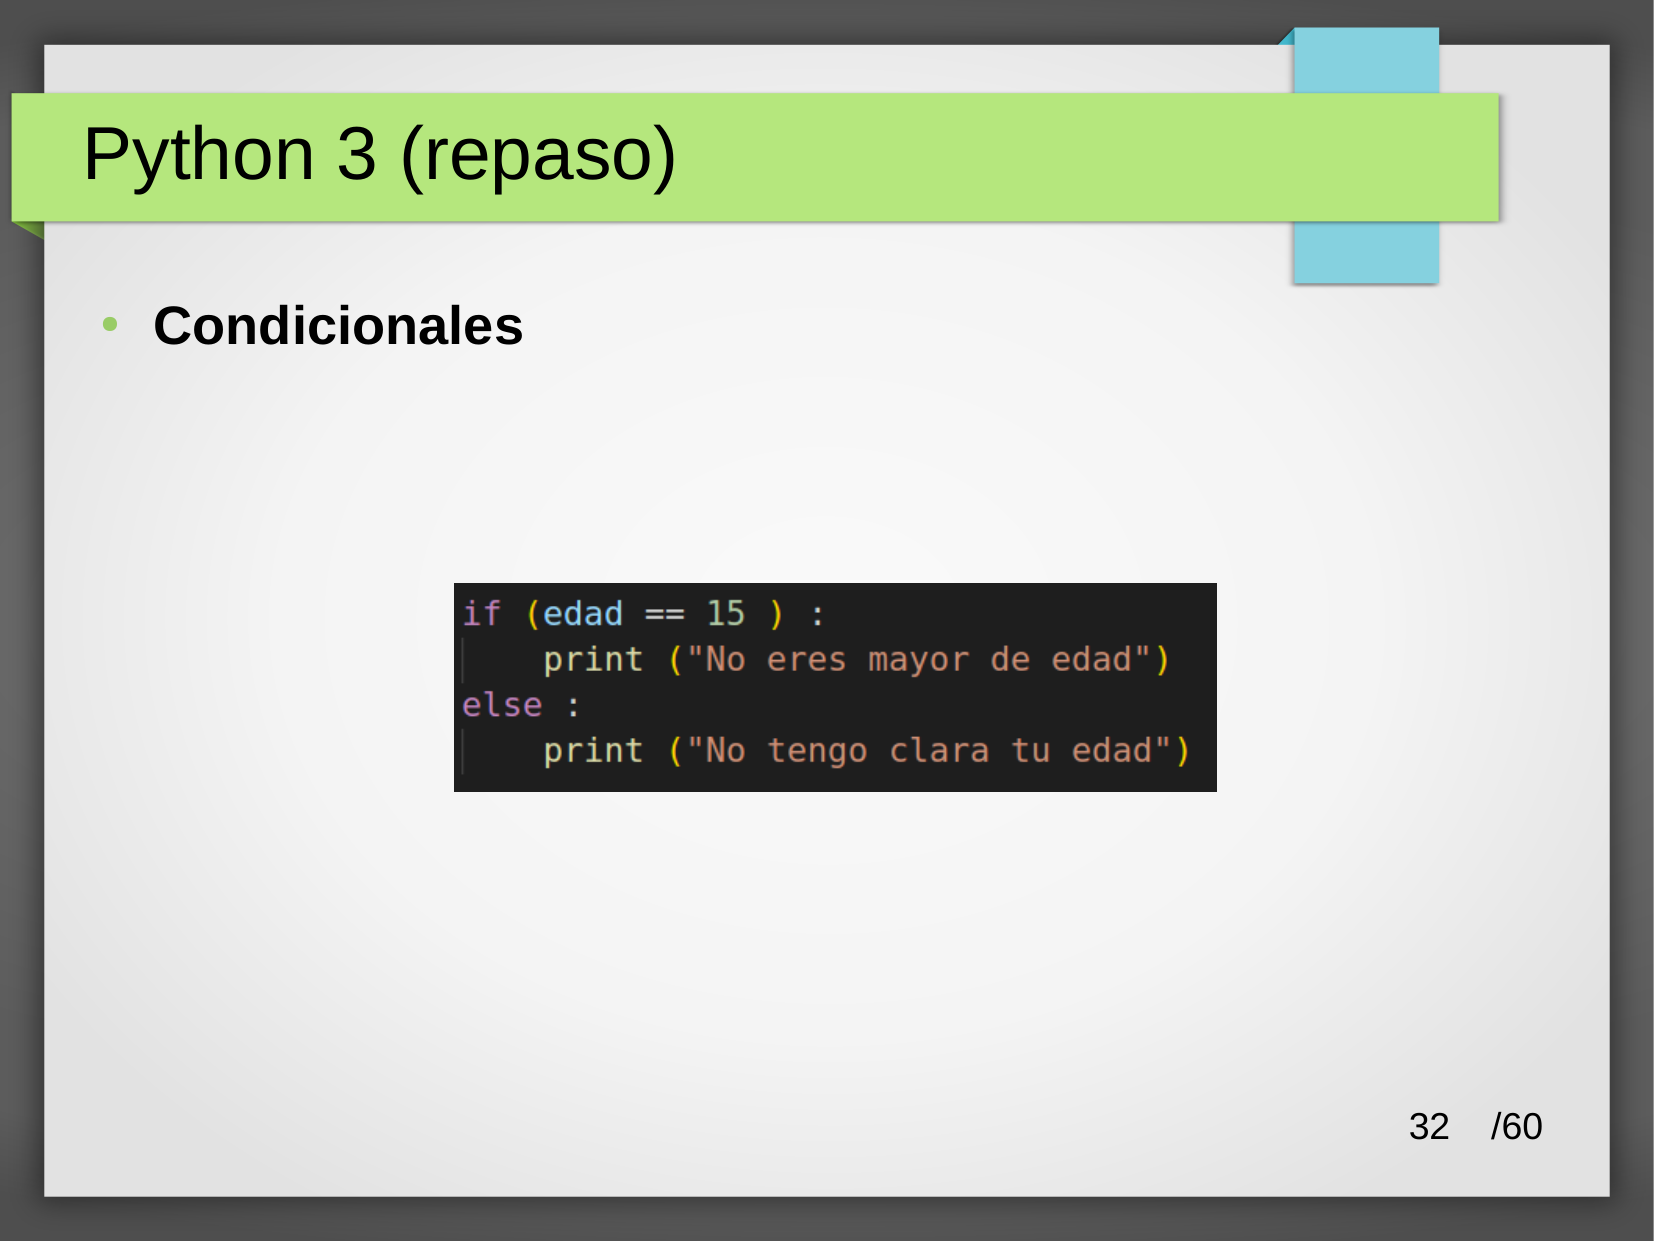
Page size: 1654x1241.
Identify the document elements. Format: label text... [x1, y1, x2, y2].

text_box <número> [1393, 1098, 1476, 1169]
title Python 3 (repaso) [82, 94, 1264, 213]
list Condicionales [82, 295, 1571, 1015]
picture [0, 0, 1654, 1241]
text_box /60 [1476, 1098, 1644, 1169]
